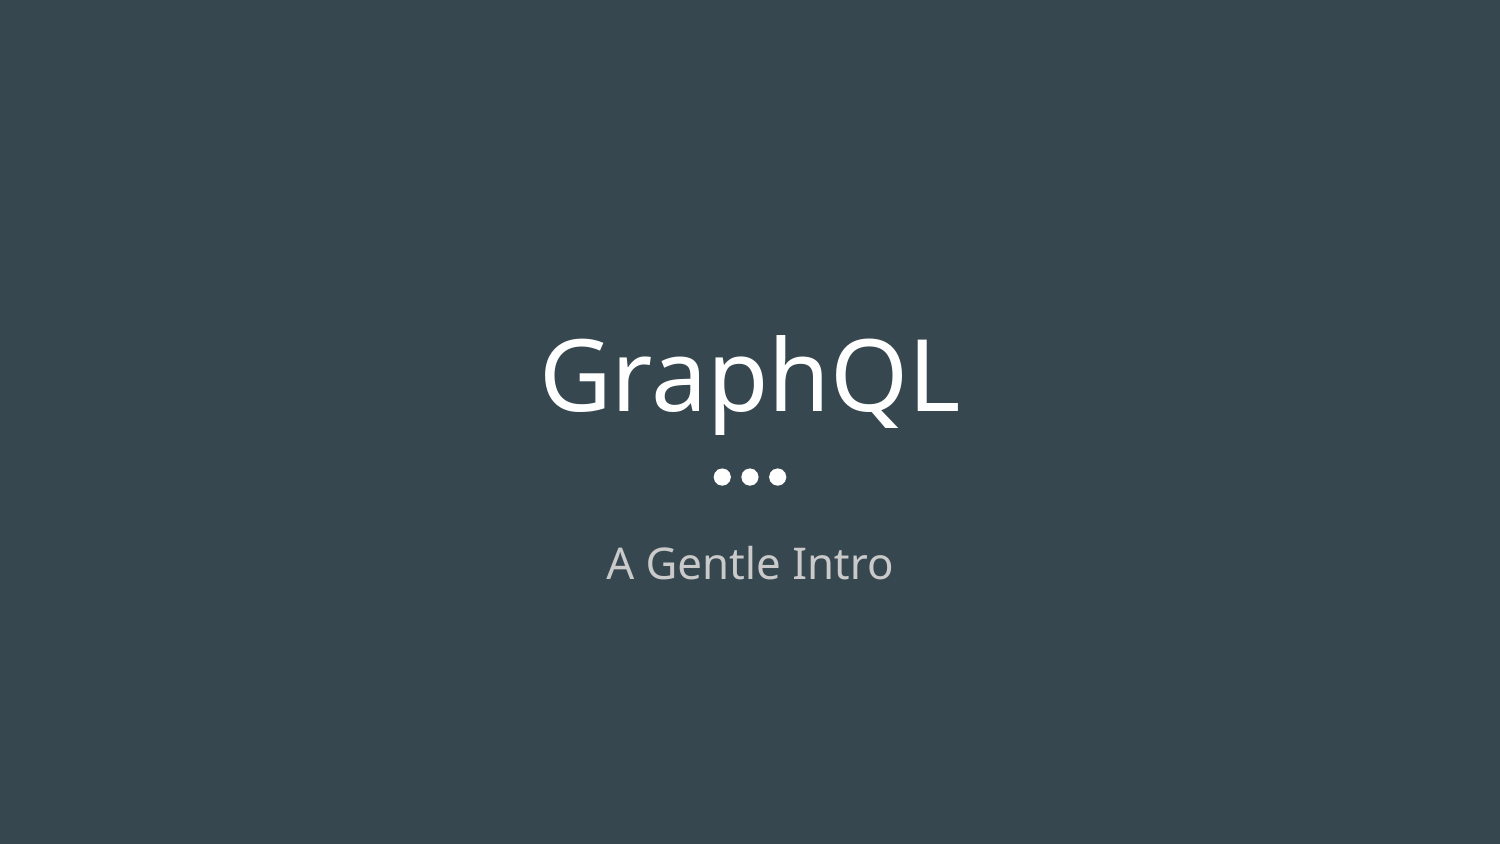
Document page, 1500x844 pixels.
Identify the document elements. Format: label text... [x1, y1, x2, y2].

subtitle A Gentle Intro [110, 520, 1390, 651]
title GraphQL [110, 162, 1390, 447]
